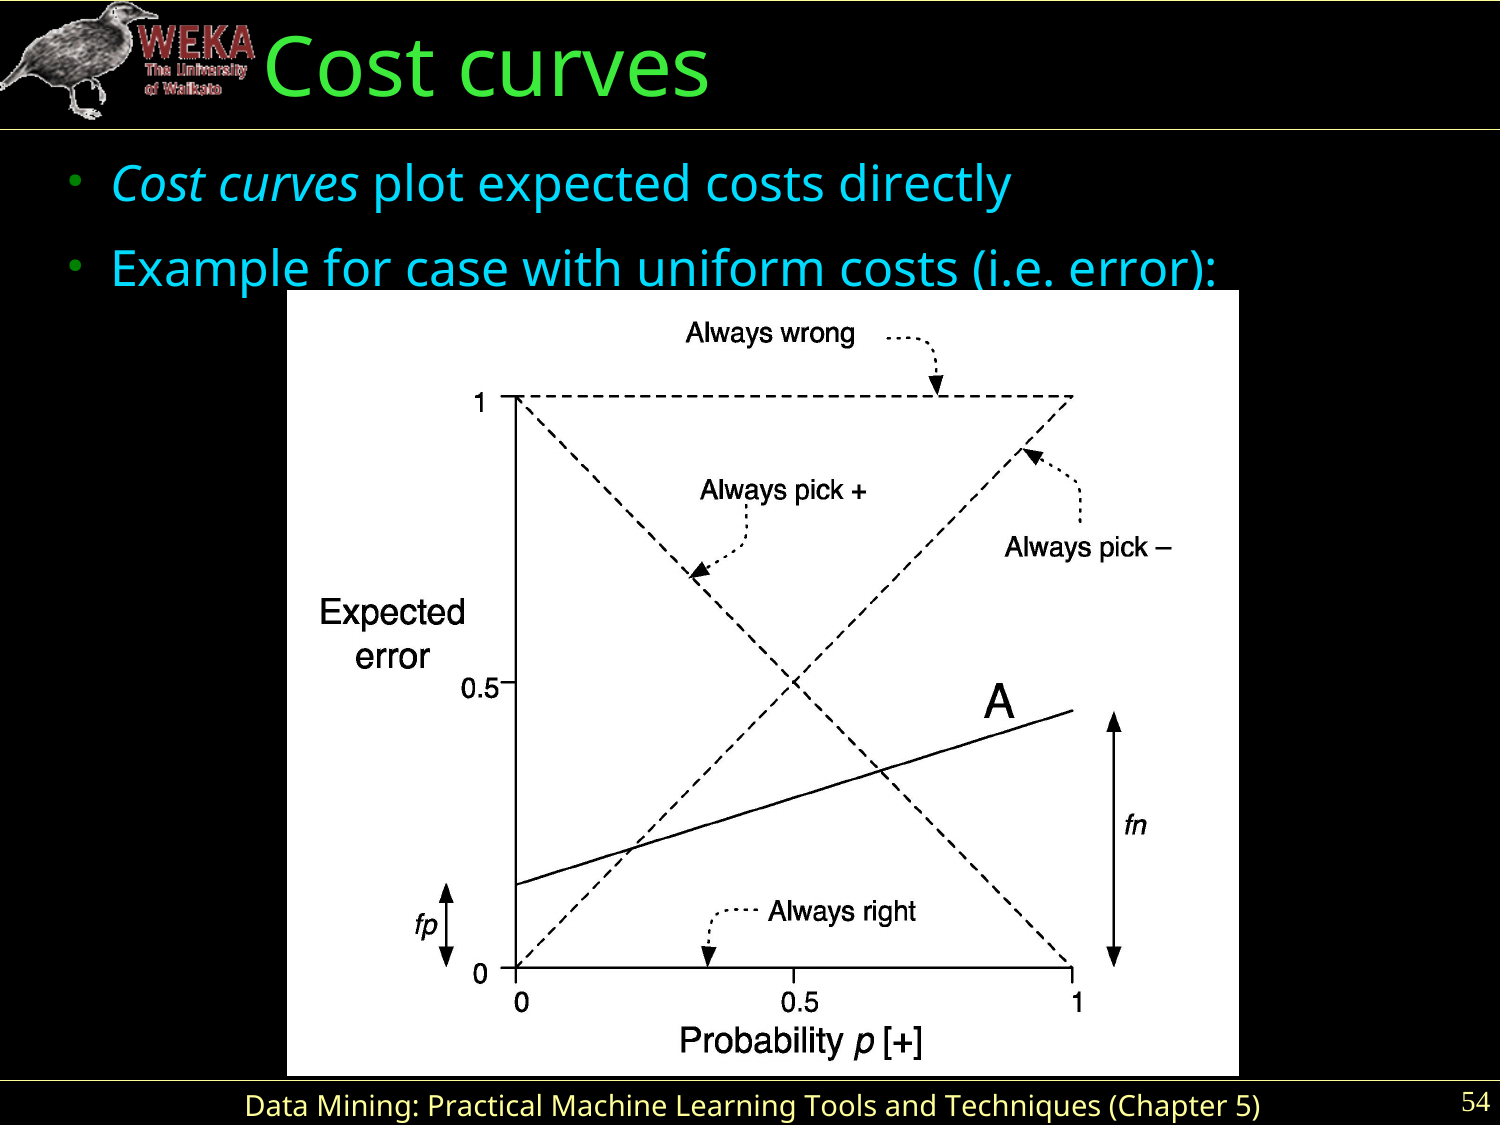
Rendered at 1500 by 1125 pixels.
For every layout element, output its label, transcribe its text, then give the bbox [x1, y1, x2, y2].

title Cost curves [353, 0, 1429, 159]
picture [0, 1, 266, 129]
picture [287, 290, 1239, 1076]
list Cost curves plot expected costs directly Example for case with uniform costs (i.e. error): [67, 147, 1418, 1064]
